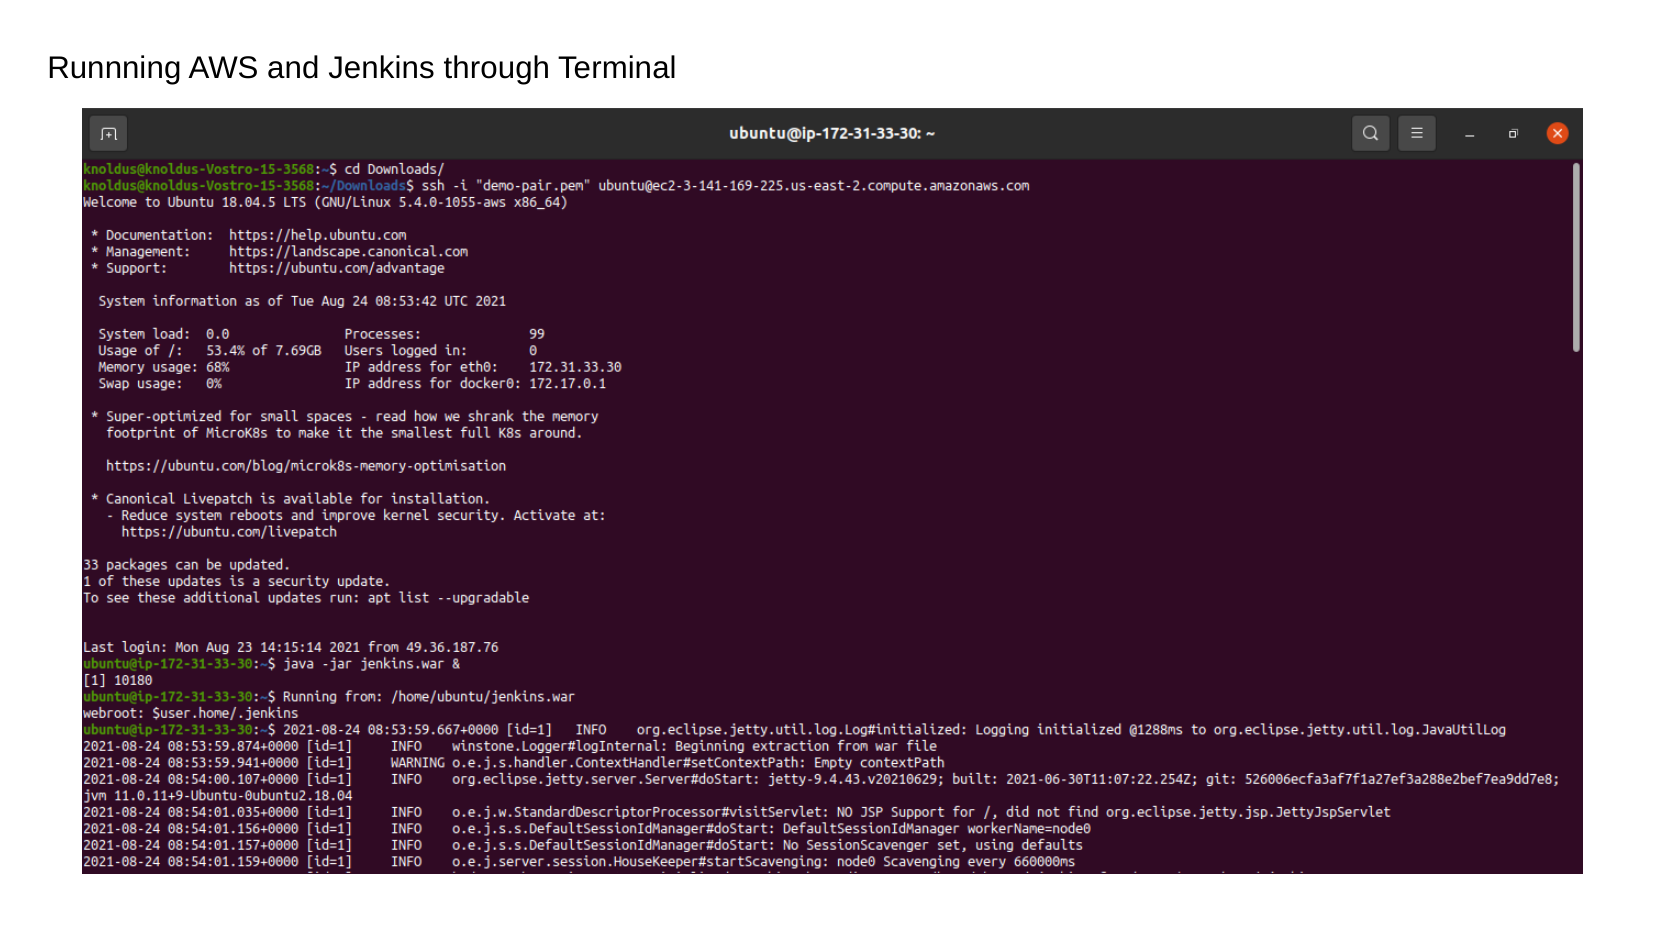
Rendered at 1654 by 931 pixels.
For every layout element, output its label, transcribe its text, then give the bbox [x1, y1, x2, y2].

picture [82, 108, 1583, 875]
title Runnning AWS and Jenkins through Terminal [47, 39, 1536, 97]
